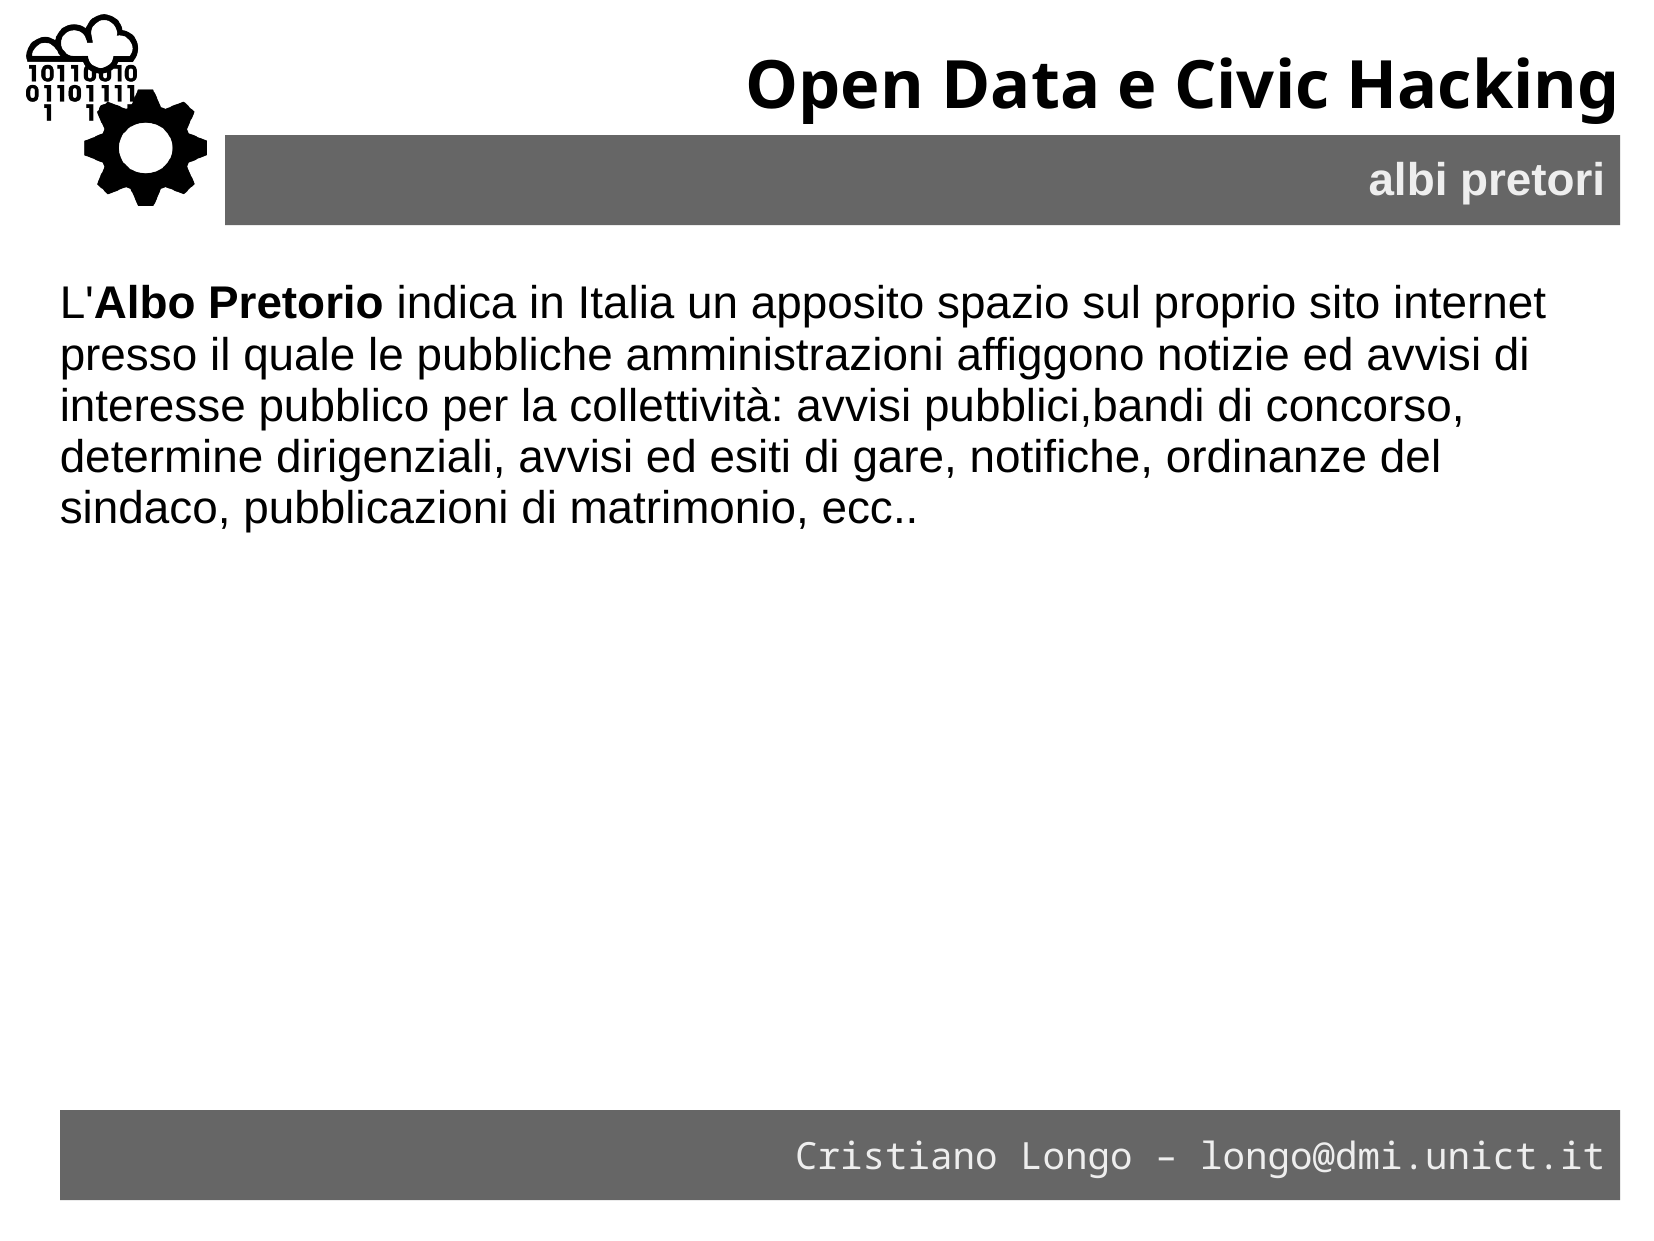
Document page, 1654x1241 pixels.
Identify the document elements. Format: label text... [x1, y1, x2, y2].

text_box albi pretori [225, 135, 1621, 226]
picture [26, 14, 207, 206]
text_box Open Data e Civic Hacking [285, 30, 1636, 129]
text_box L'Albo Pretorio indica in Italia un apposito spazio sul proprio sito internet presso il quale le pubbliche amministrazioni affiggono notizie ed avvisi di interesse pubblico per la collettività: avvisi pubblici,bandi di concorso, determine dirigenziali, avvisi ed esiti di gare, notifiche, ordinanze del sindaco, pubblicazioni di matrimonio, ecc.. [45, 270, 1576, 542]
text_box Cristiano Longo – longo@dmi.unict.it [60, 1110, 1621, 1201]
